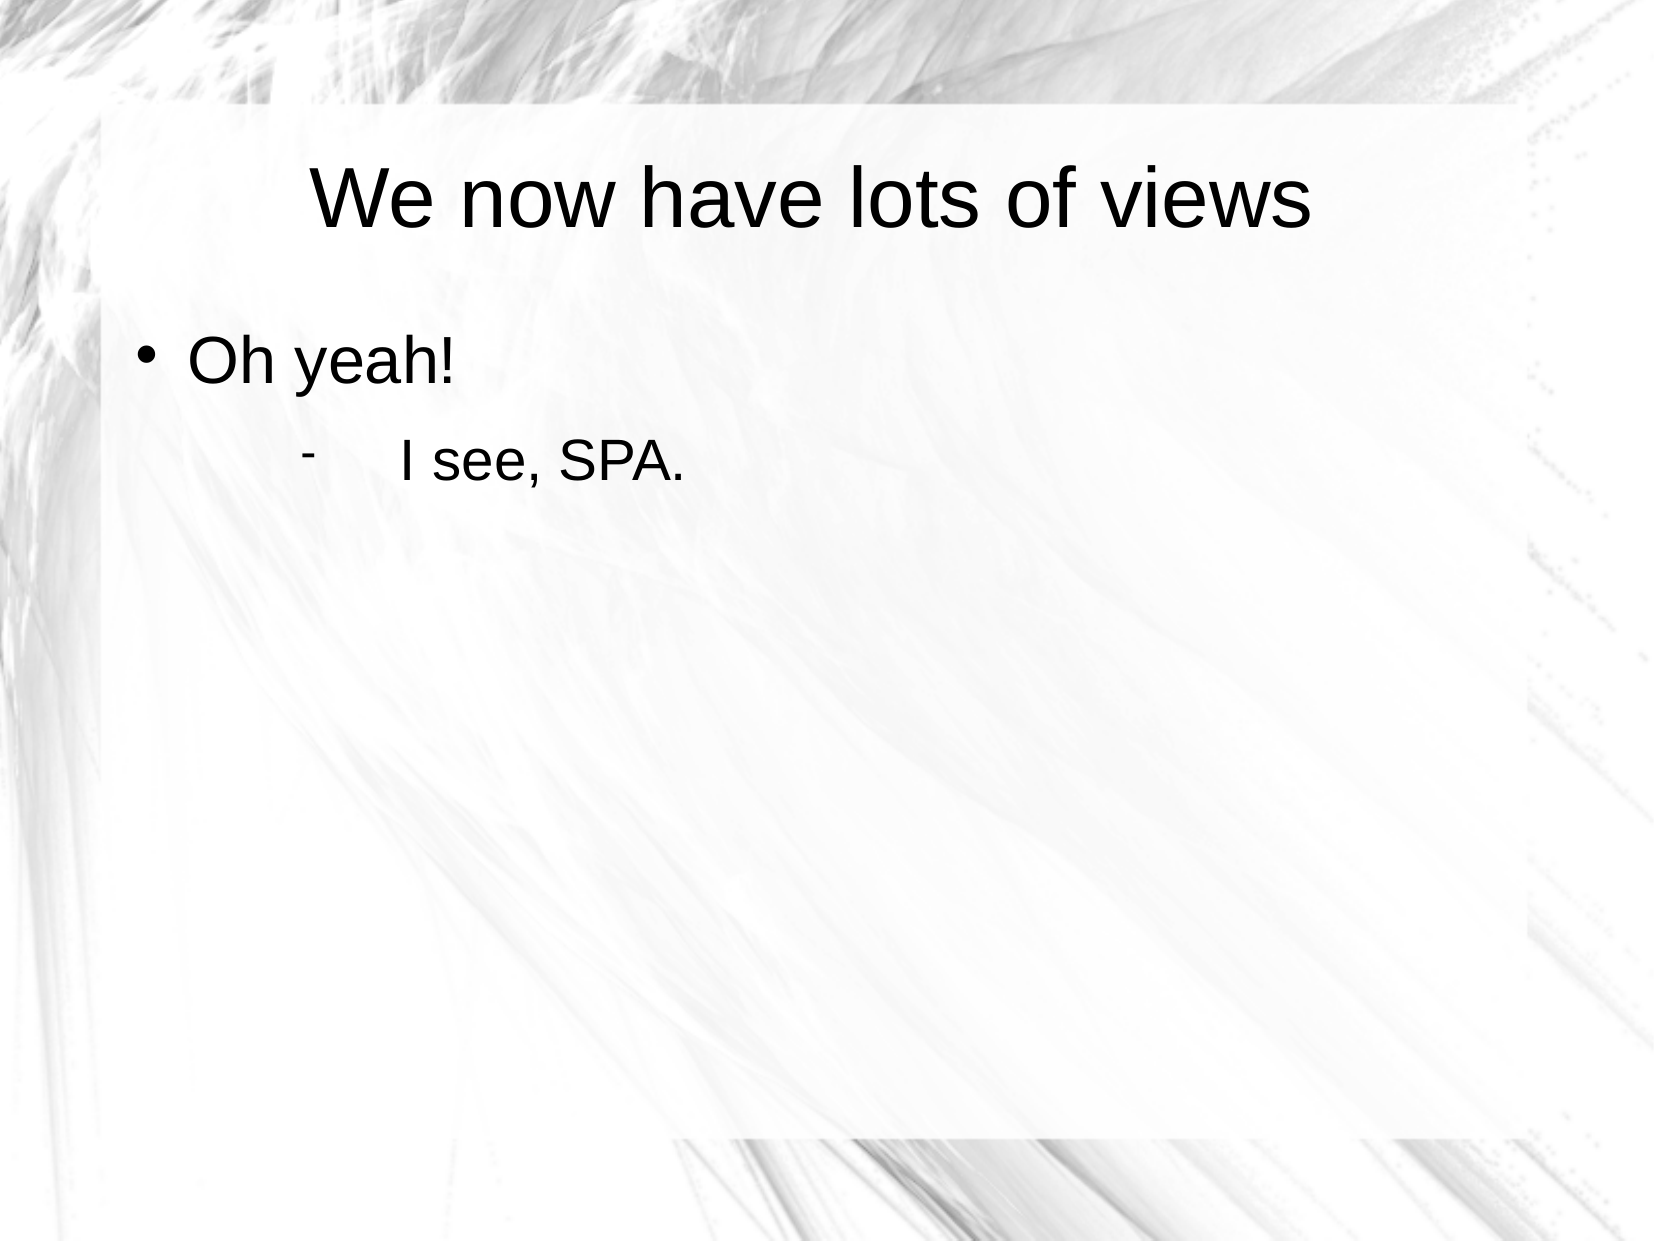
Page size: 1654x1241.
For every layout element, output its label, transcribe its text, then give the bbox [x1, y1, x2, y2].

picture [0, 0, 1654, 1241]
list Oh yeah! I see, SPA. [118, 319, 1571, 946]
title We now have lots of views [118, 112, 1506, 281]
